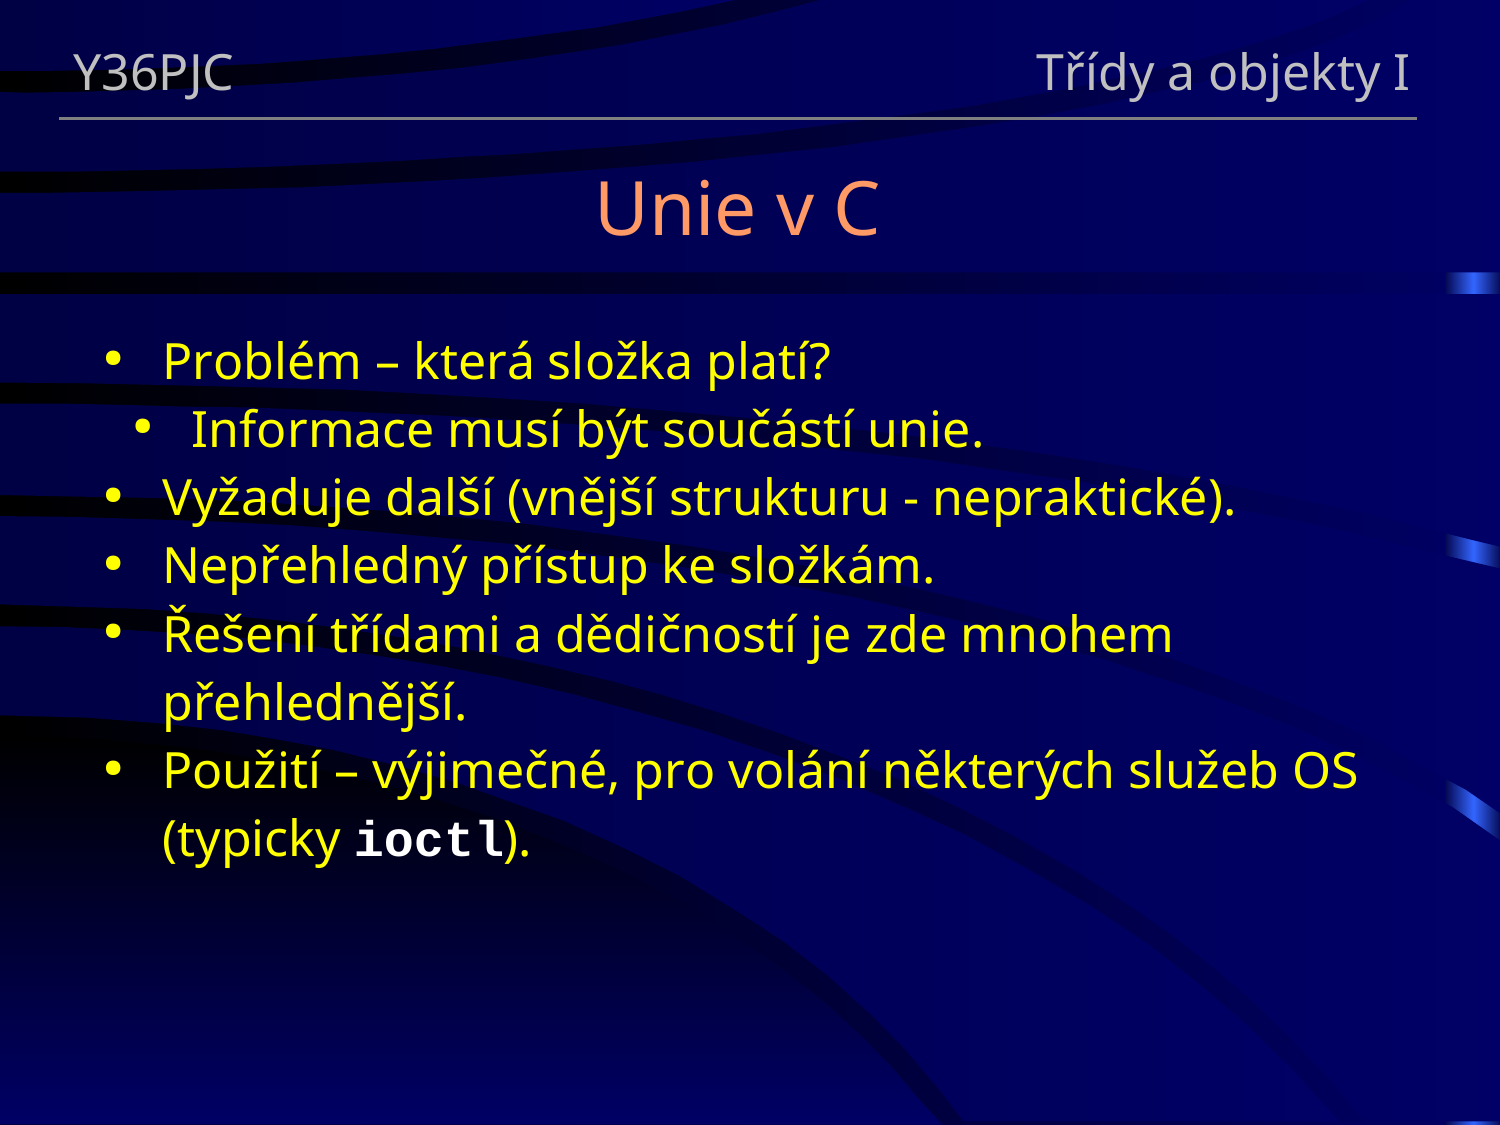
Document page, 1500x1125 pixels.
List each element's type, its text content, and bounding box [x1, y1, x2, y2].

text_box Y36PJC [59, 29, 251, 105]
text_box Třídy a objekty I [1021, 29, 1418, 105]
text_box Unie v C Problém – která složka platí? Informace musí být součástí unie. Vyžaduje další (vnější strukturu - nepraktické). Nepřehledný přístup ke složkám. Řešení třídami a dědičností je zde mnohem přehlednější. Použití – výjimečné, pro volání některých služeb OS (typicky ioctl). [59, 147, 1418, 858]
